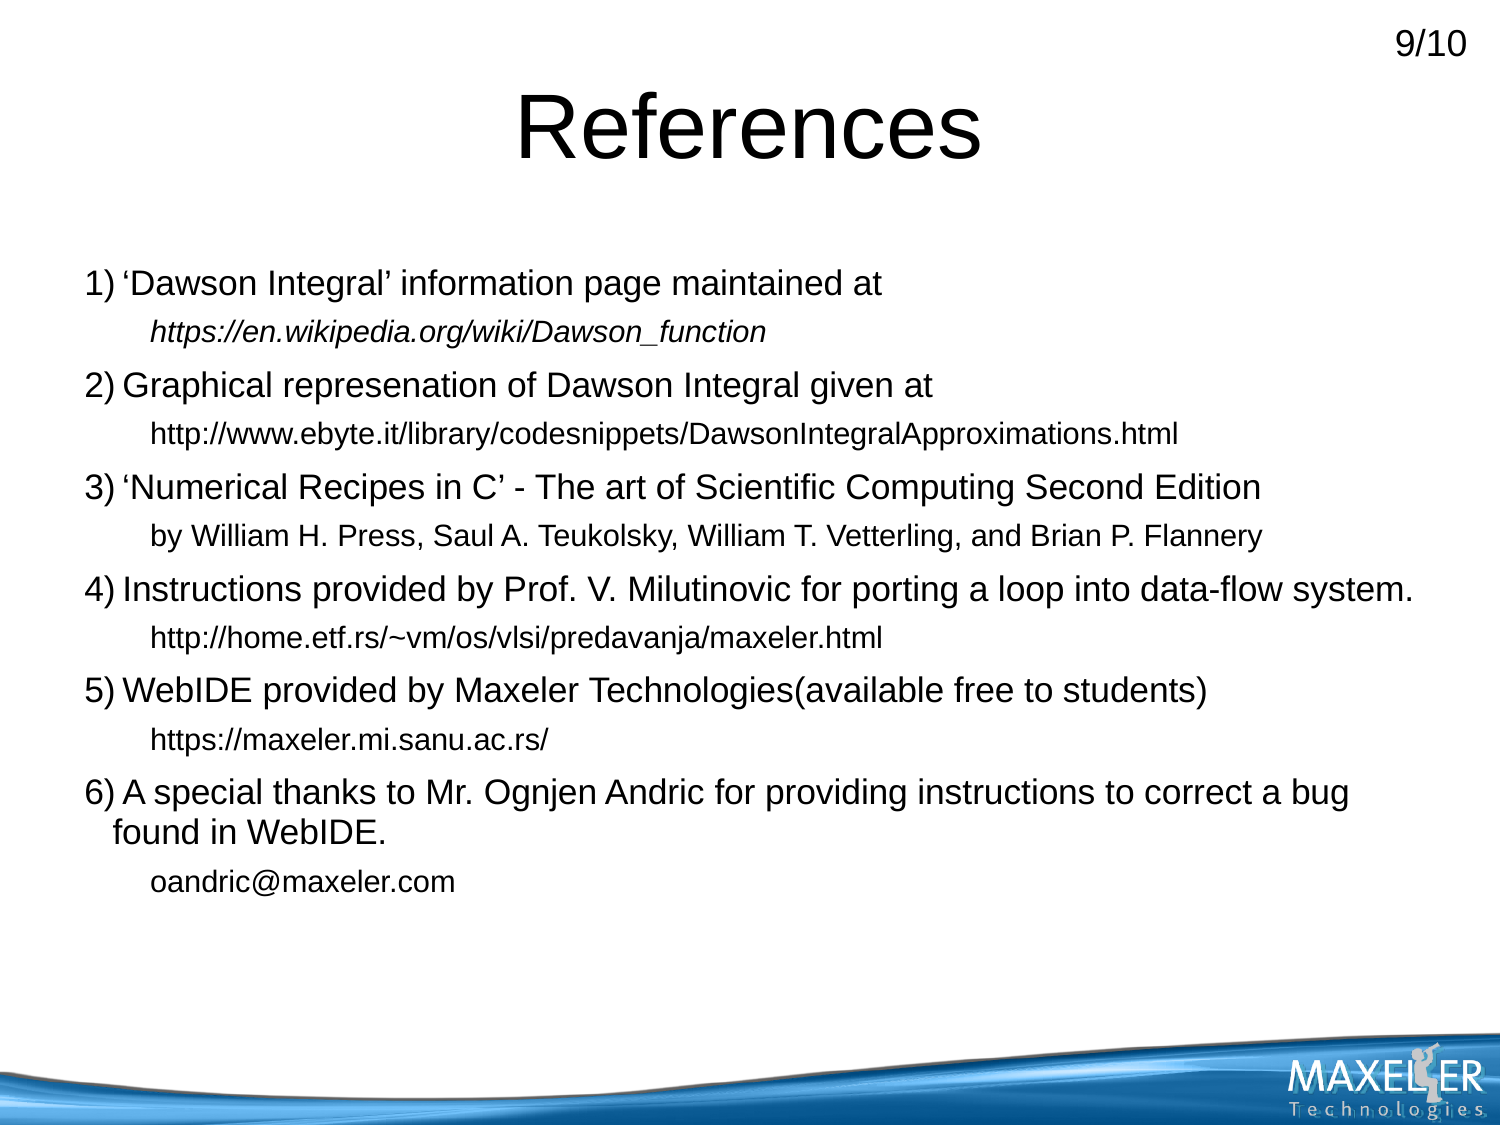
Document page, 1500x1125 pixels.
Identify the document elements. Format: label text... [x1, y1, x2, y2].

text_box 9/10 [1380, 15, 1486, 72]
title References [75, 45, 1424, 208]
list ‘Dawson Integral’ information page maintained at https://en.wikipedia.org/wiki/Dawson_function Graphical represenation of Dawson Integral given at http://www.ebyte.it/library/codesnippets/DawsonIntegralApproximations.html ‘Numerical Recipes in C’ - The art of Scientific Computing Second Edition by William H. Press, Saul A. Teukolsky, William T. Vetterling, and Brian P. Flannery Instructions provided by Prof. V. Milutinovic for porting a loop into data-flow system. http://home.etf.rs/~vm/os/vlsi/predavanja/maxeler.html WebIDE provided by Maxeler Technologies(available free to students) https://maxeler.mi.sanu.ac.rs/ A special thanks to Mr. Ognjen Andric for providing instructions to correct a bug found in WebIDE. oandric@maxeler.com [75, 263, 1425, 916]
picture [0, 1023, 1500, 1125]
